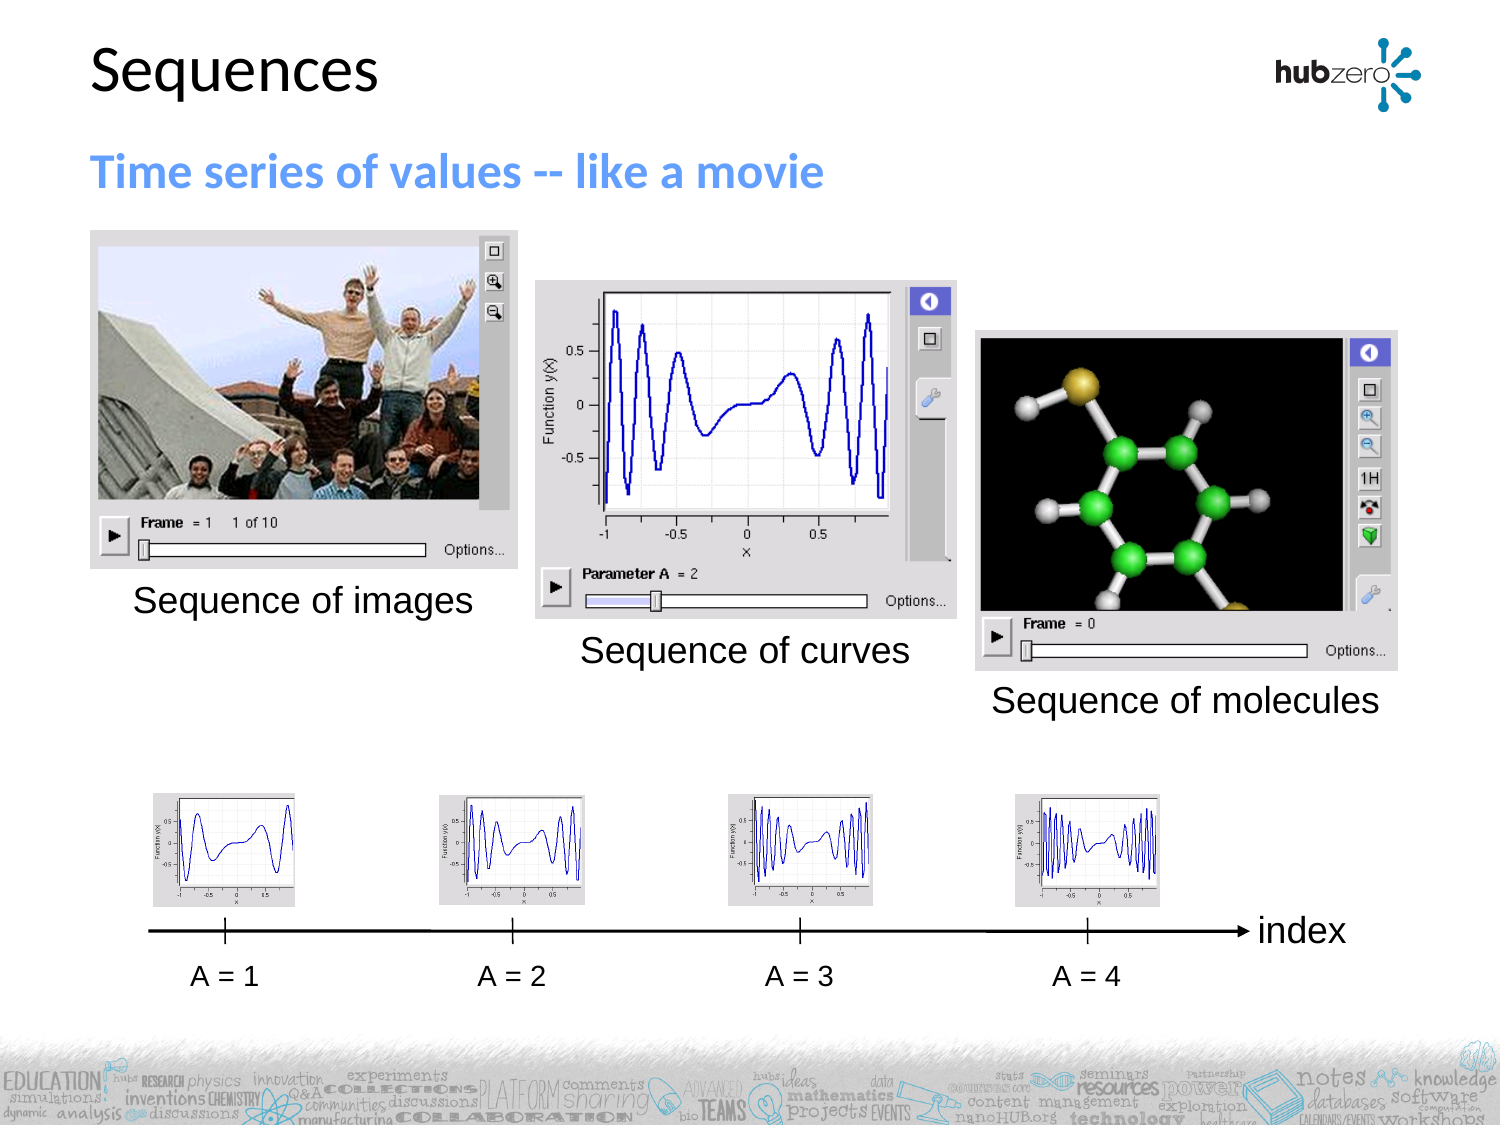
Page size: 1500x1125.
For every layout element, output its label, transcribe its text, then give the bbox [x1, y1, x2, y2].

text_box Sequence of curves [565, 618, 926, 679]
text_box Sequences [75, 12, 1249, 118]
picture [1015, 794, 1160, 907]
text_box Sequence of images [117, 568, 489, 629]
picture [535, 280, 957, 619]
picture [1272, 35, 1424, 115]
text_box A = 2 [462, 949, 562, 1001]
text_box Sequence of molecules [976, 668, 1395, 729]
picture [0, 1034, 1500, 1125]
text_box A = 4 [1037, 949, 1137, 1001]
text_box index [1242, 897, 1362, 959]
text_box Time series of values -- like a movie [74, 130, 841, 207]
text_box A = 3 [749, 949, 849, 1001]
picture [90, 230, 518, 569]
chart [975, 331, 1398, 671]
picture [728, 794, 873, 906]
picture [153, 793, 295, 908]
text_box A = 1 [175, 949, 275, 1001]
picture [439, 795, 585, 905]
